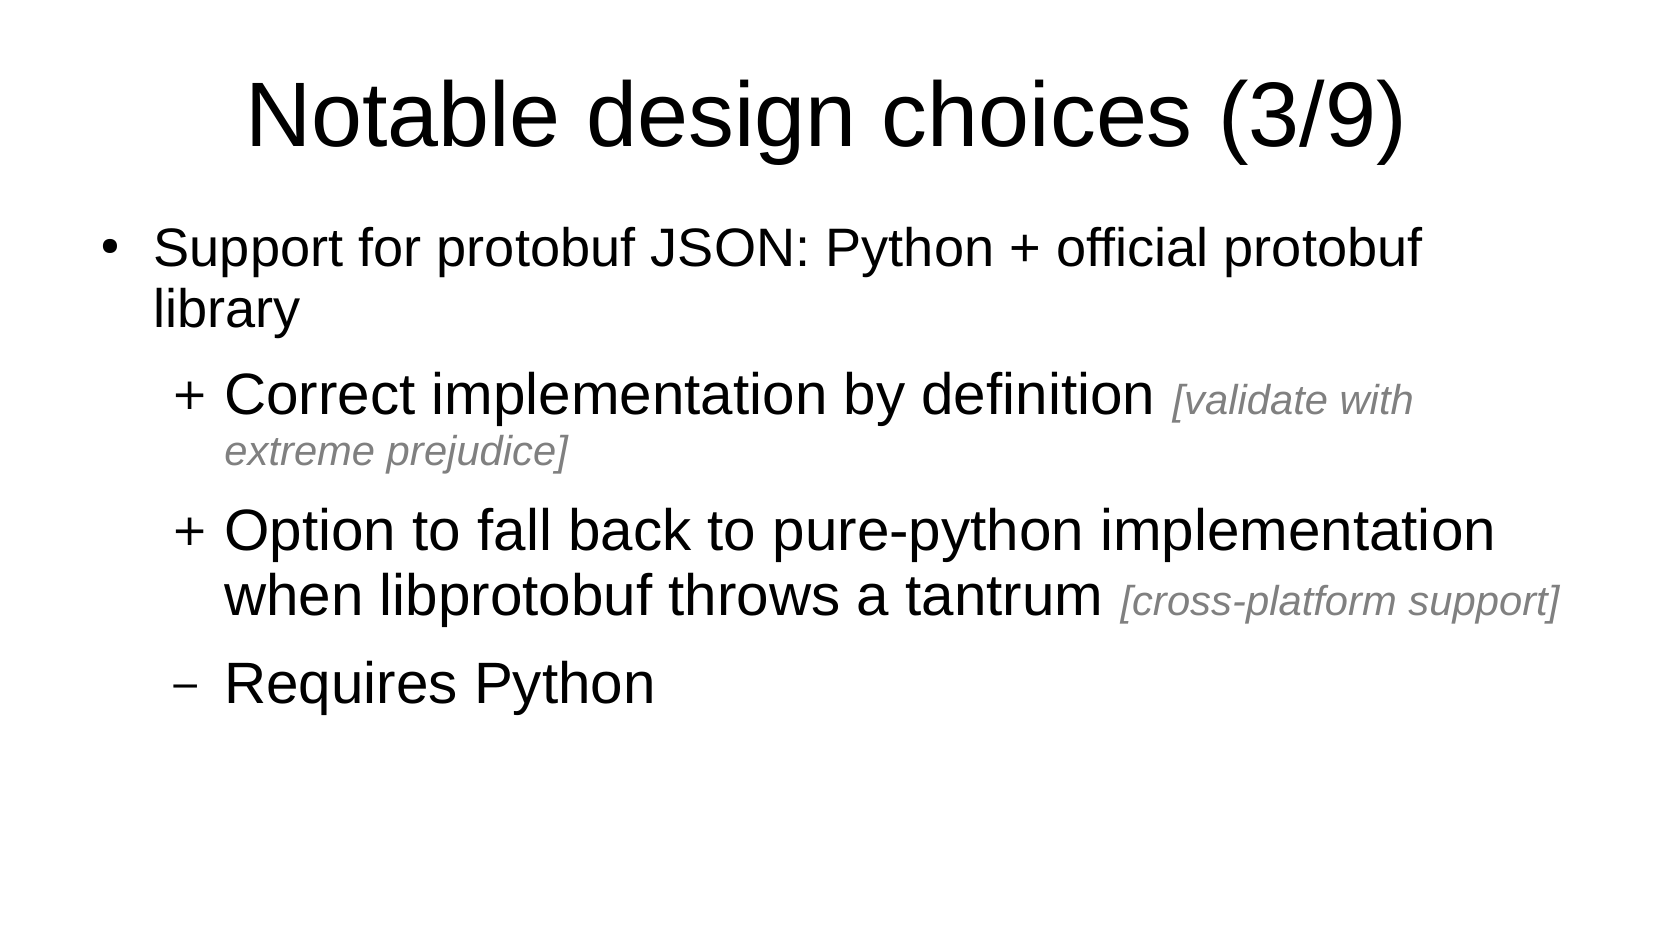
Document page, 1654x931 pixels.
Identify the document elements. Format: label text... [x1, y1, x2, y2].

list Support for protobuf JSON: Python + official protobuf library Correct implementation by definition [validate with extreme prejudice] Option to fall back to pure-python implementation when libprotobuf throws a tantrum [cross-platform support] Requires Python [82, 217, 1571, 901]
title Notable design choices (3/9) [82, 37, 1571, 193]
